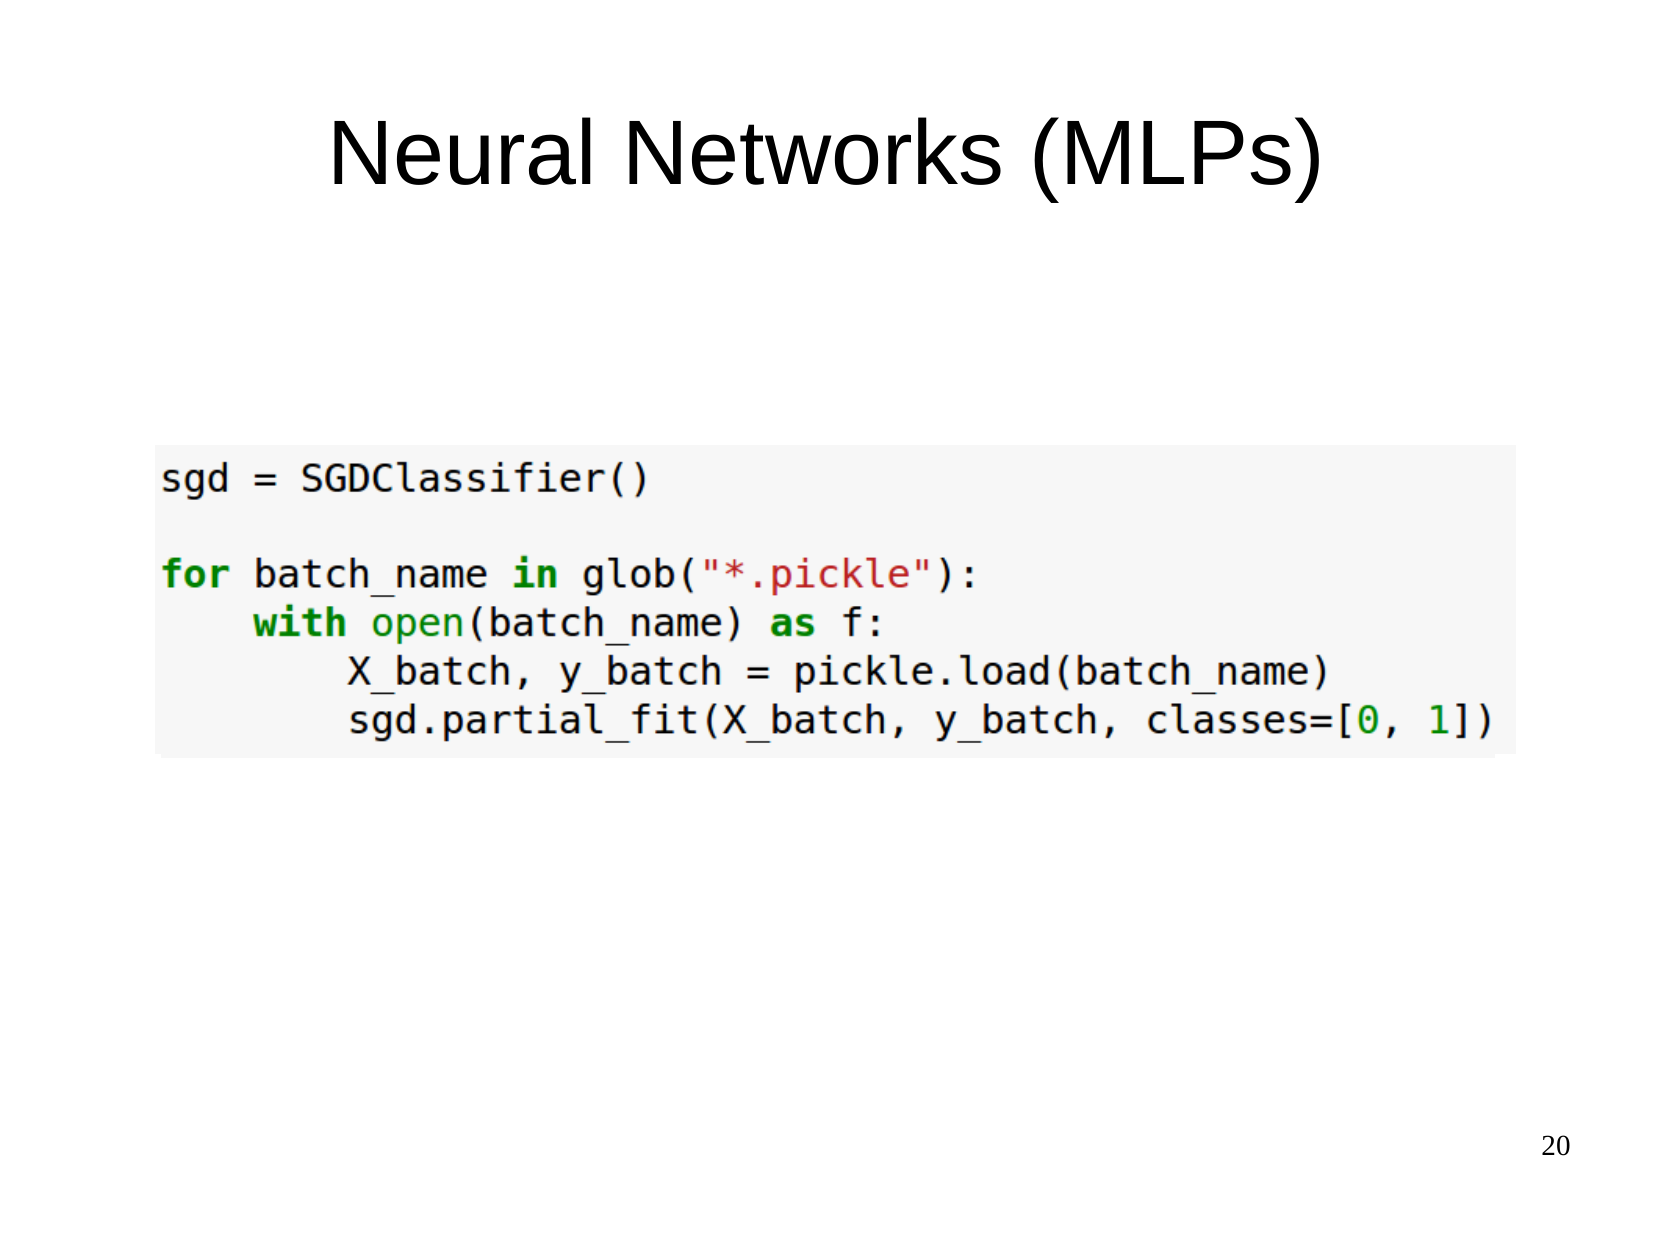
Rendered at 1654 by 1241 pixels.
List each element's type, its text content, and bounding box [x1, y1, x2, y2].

picture [155, 445, 1516, 758]
title Neural Networks (MLPs) [82, 49, 1571, 257]
